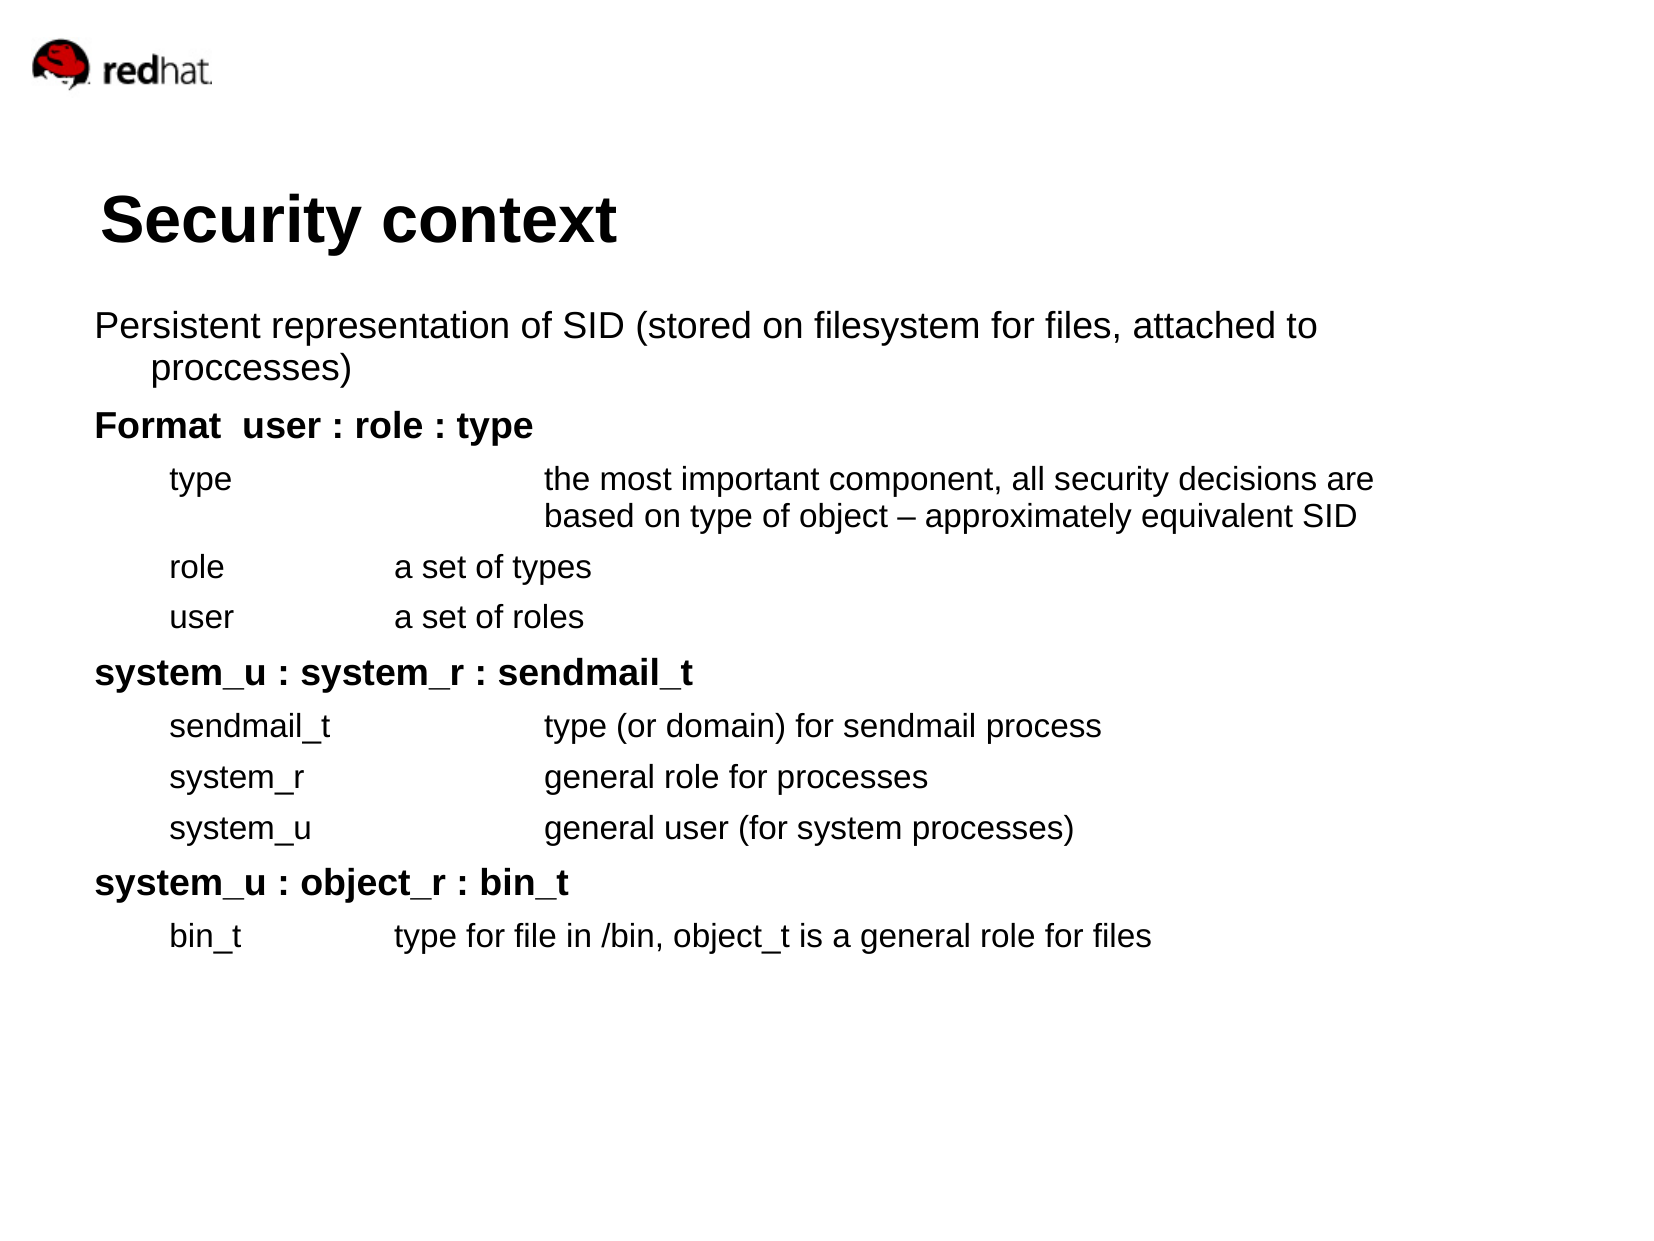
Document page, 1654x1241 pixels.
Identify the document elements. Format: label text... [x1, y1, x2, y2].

picture [31, 37, 212, 98]
list Persistent representation of SID (stored on filesystem for files, attached to proccesses) Format user : role : type type the most important component, all security decisions are based on type of object – approximately equivalent SID role a set of types user a set of roles system_u : system_r : sendmail_t sendmail_t type (or domain) for sendmail process system_r general role for processes system_u general user (for system processes) system_u : object_r : bin_t bin_t type for file in /bin, object_t is a general role for files [94, 304, 1500, 1174]
title Security context [100, 164, 1506, 275]
